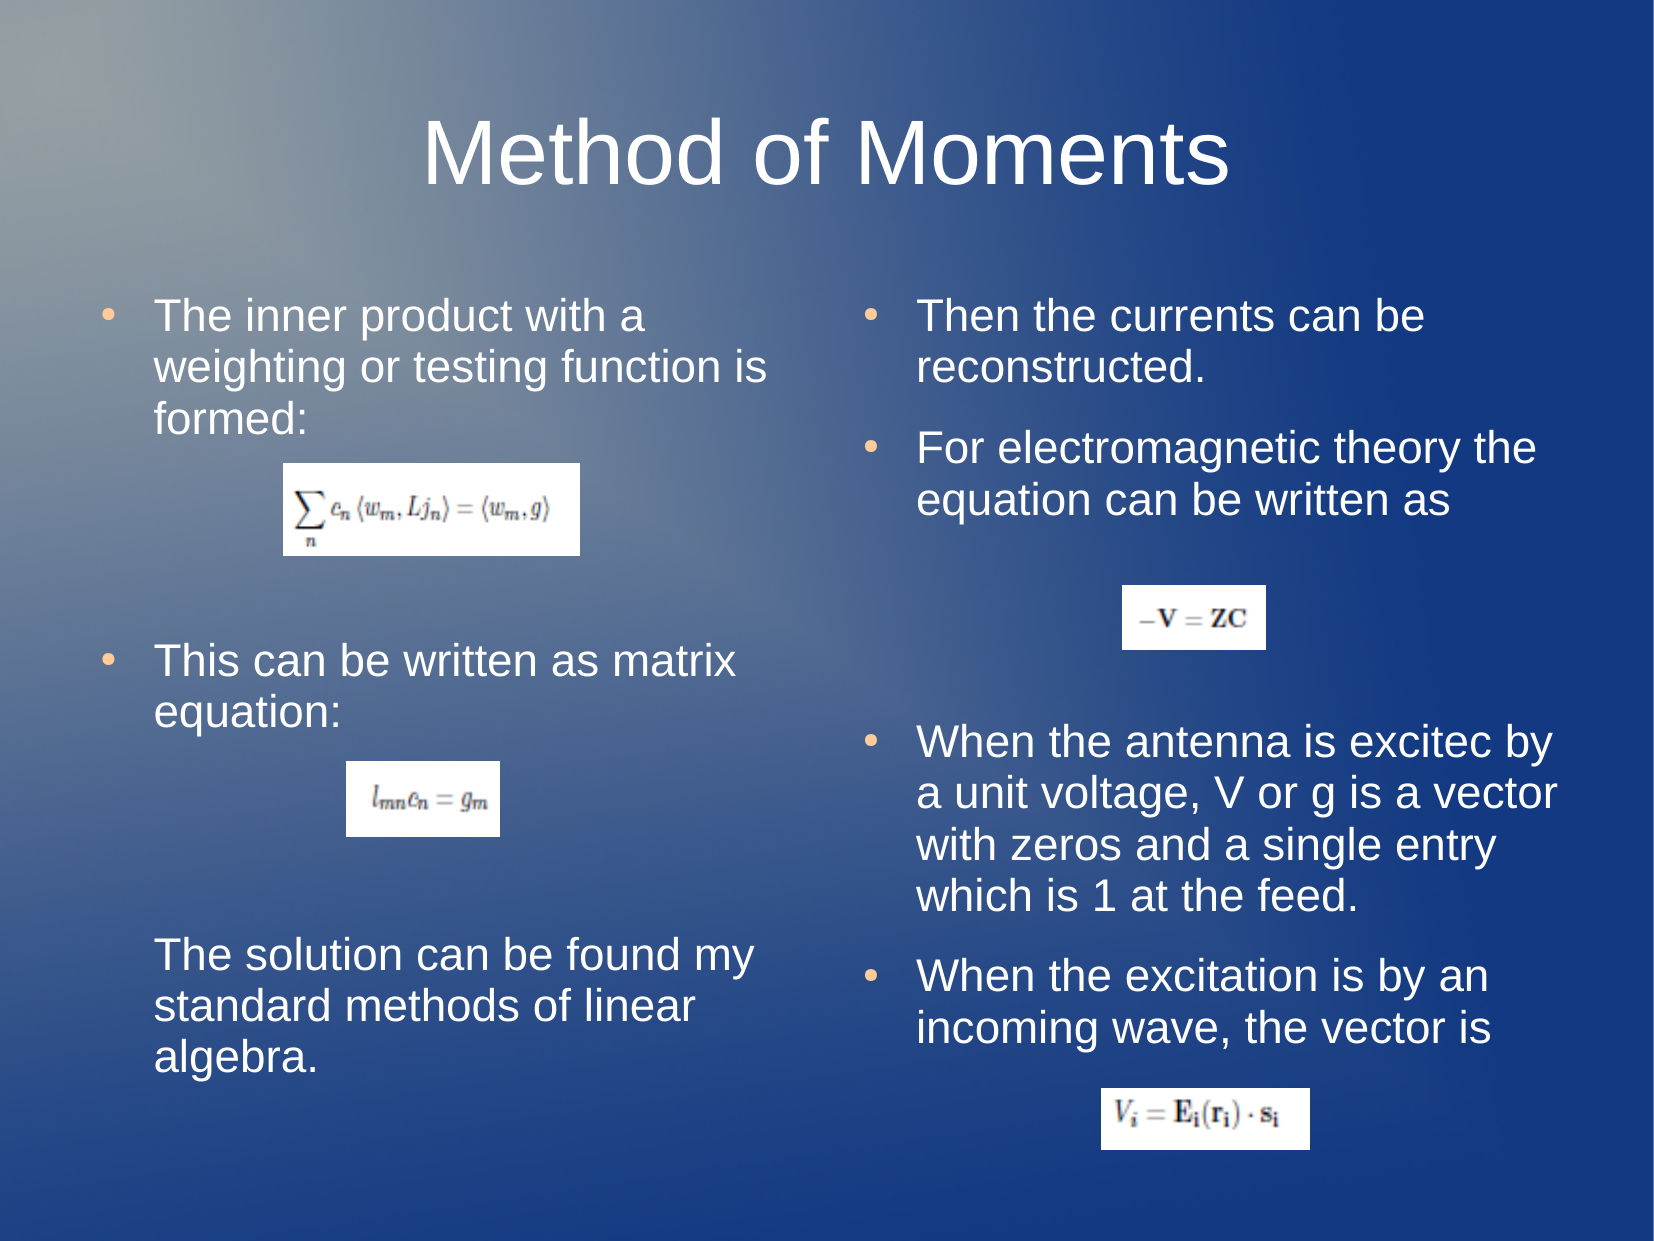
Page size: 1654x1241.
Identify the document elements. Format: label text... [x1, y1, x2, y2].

title Method of Moments [82, 49, 1571, 257]
picture [0, 0, 1654, 1241]
list Then the currents can be reconstructed. For electromagnetic theory the equation can be written as When the antenna is excitec by a unit voltage, V or g is a vector with zeros and a single entry which is 1 at the feed. When the excitation is by an incoming wave, the vector is [845, 290, 1572, 1094]
list The inner product with a weighting or testing function is formed: This can be written as matrix equation: The solution can be found my standard methods of linear algebra. [82, 290, 809, 1094]
